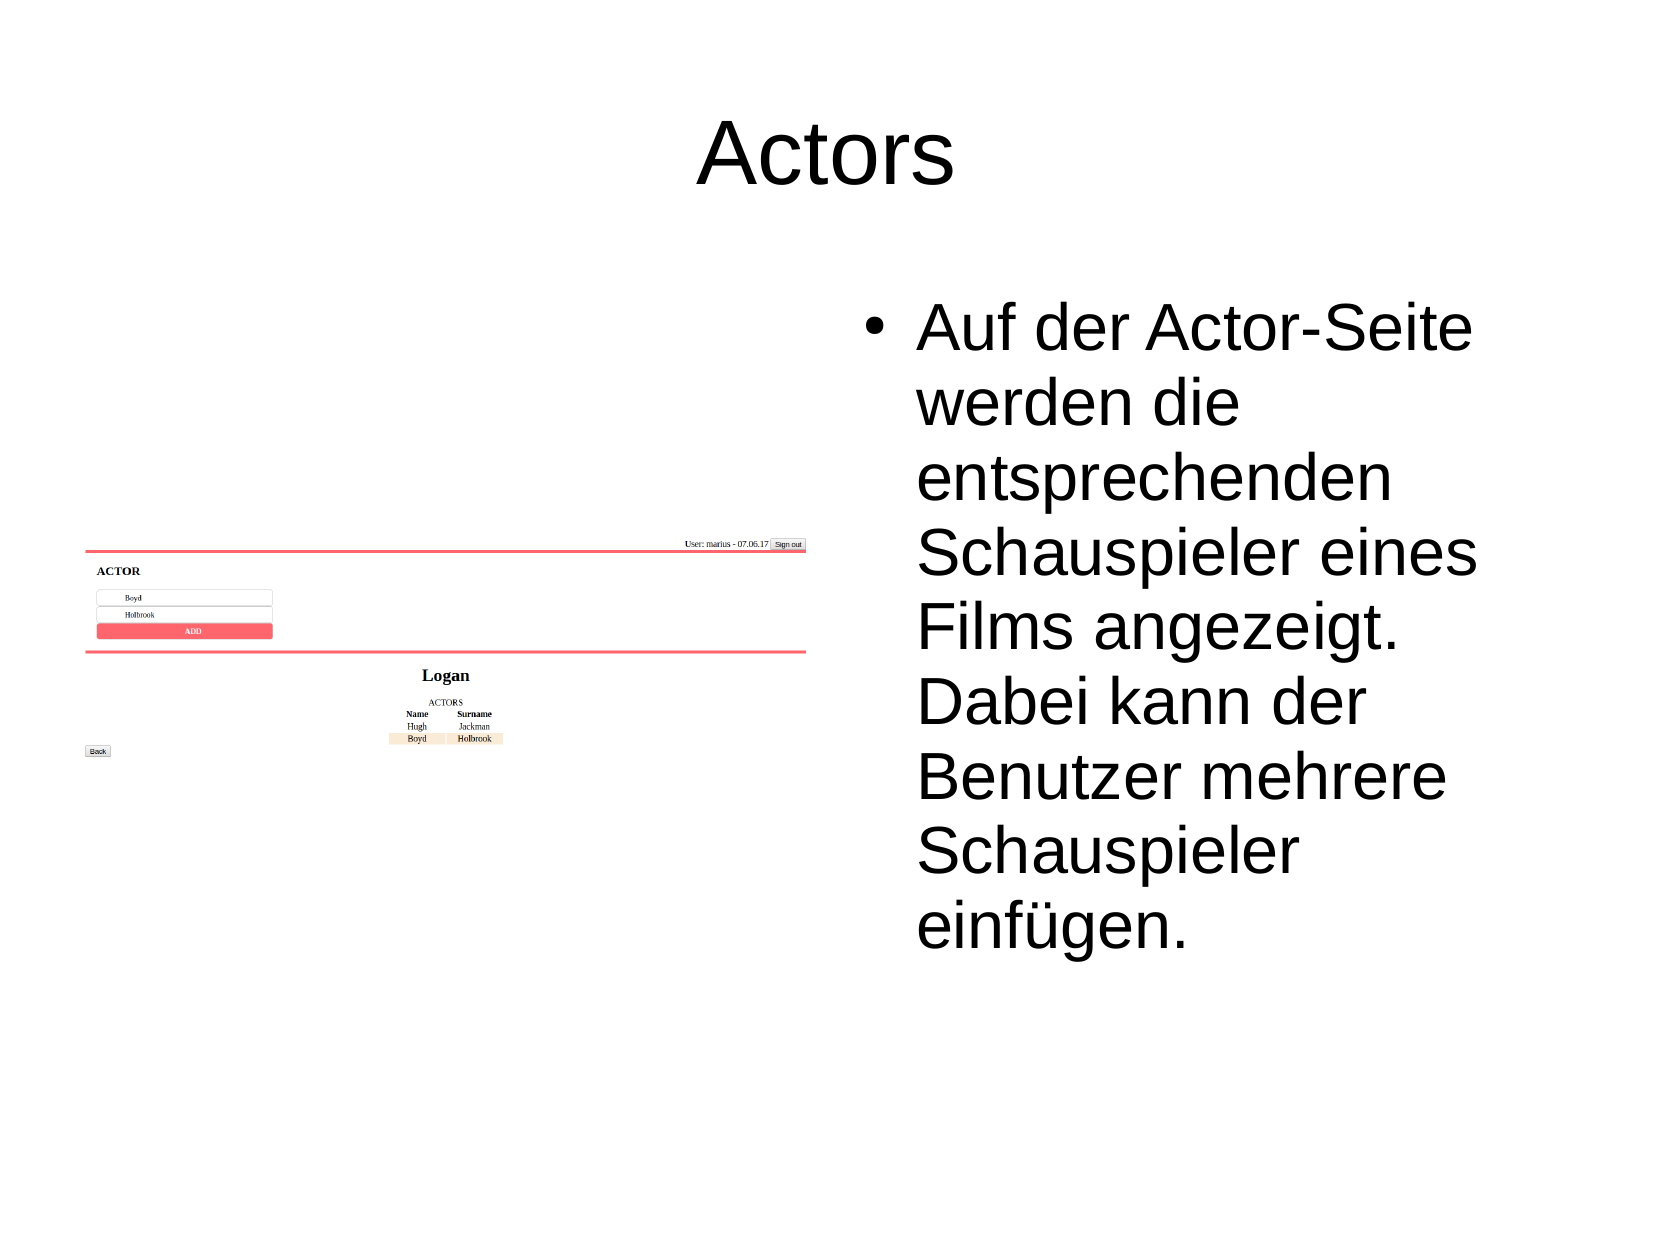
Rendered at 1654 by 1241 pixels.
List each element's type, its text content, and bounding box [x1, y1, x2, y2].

title Actors [82, 49, 1571, 257]
list Auf der Actor-Seite werden die entsprechenden Schauspieler eines Films angezeigt. Dabei kann der Benutzer mehrere Schauspieler einfügen. [845, 290, 1572, 1010]
picture [82, 535, 809, 764]
